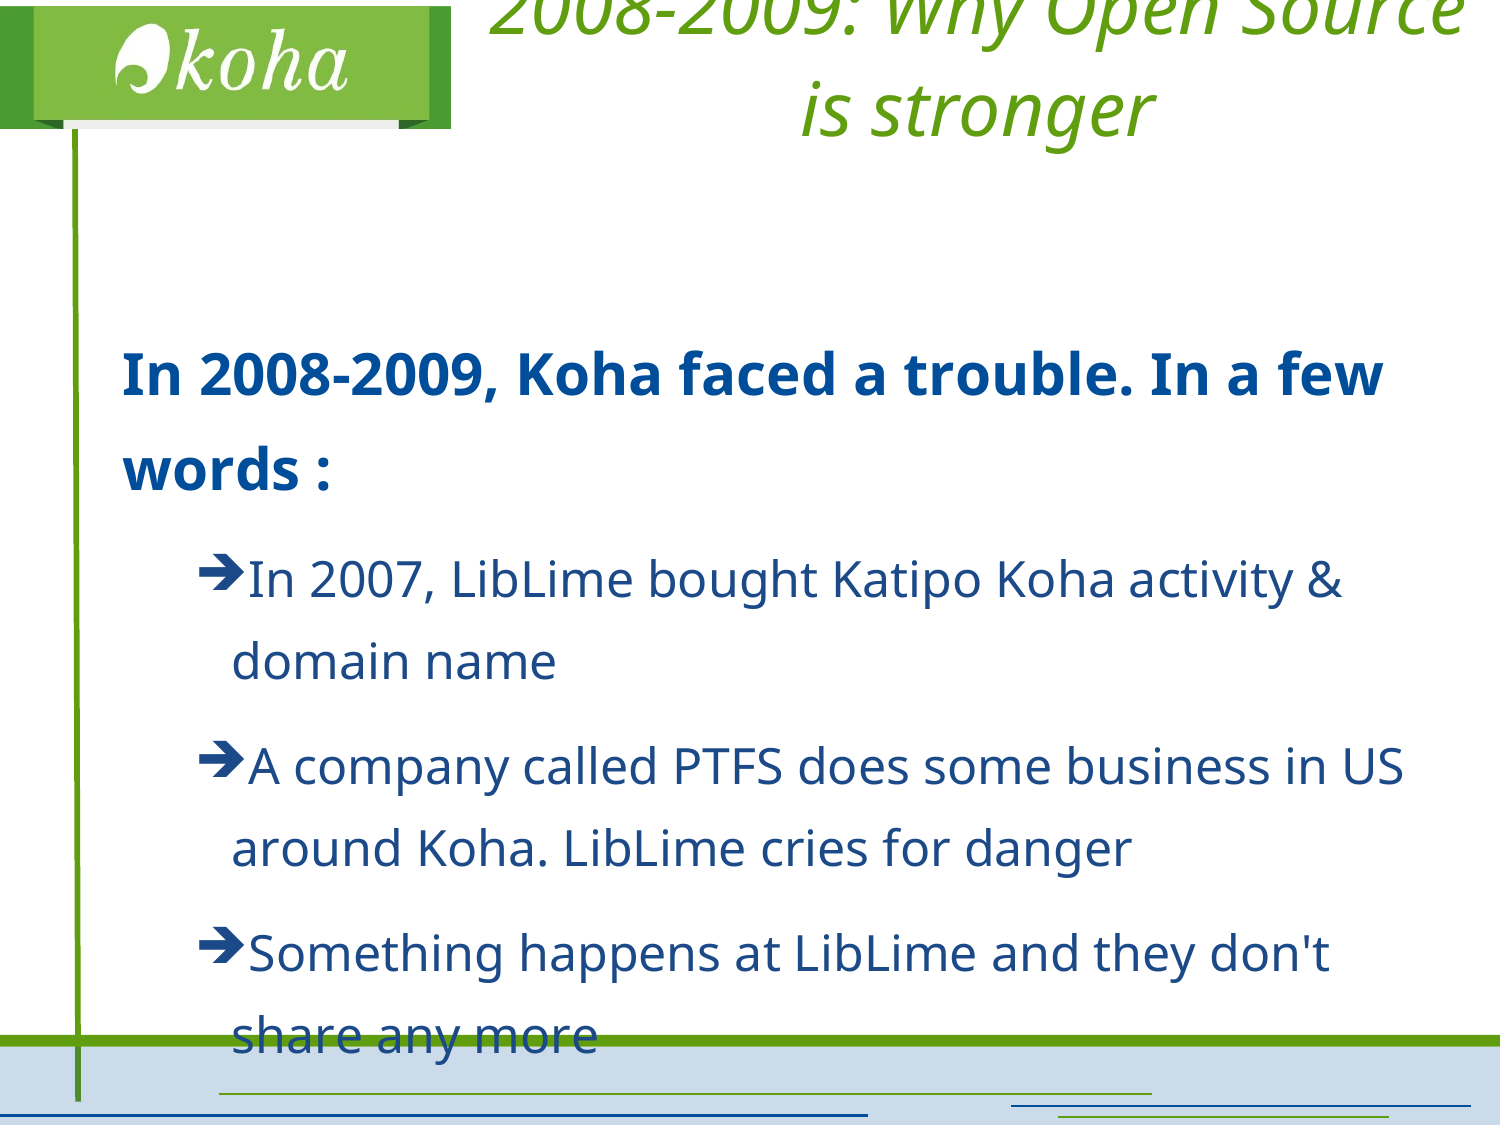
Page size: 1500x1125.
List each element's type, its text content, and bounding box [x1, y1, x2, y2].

list In 2008-2009, Koha faced a trouble. In a few words : In 2007, LibLime bought Katipo Koha activity & domain name A company called PTFS does some business in US around Koha. LibLime cries for danger Something happens at LibLime and they don't share any more [118, 317, 1463, 975]
picture [0, 0, 450, 129]
title 2008-2009: Why Open Source is stronger [450, 0, 1500, 148]
